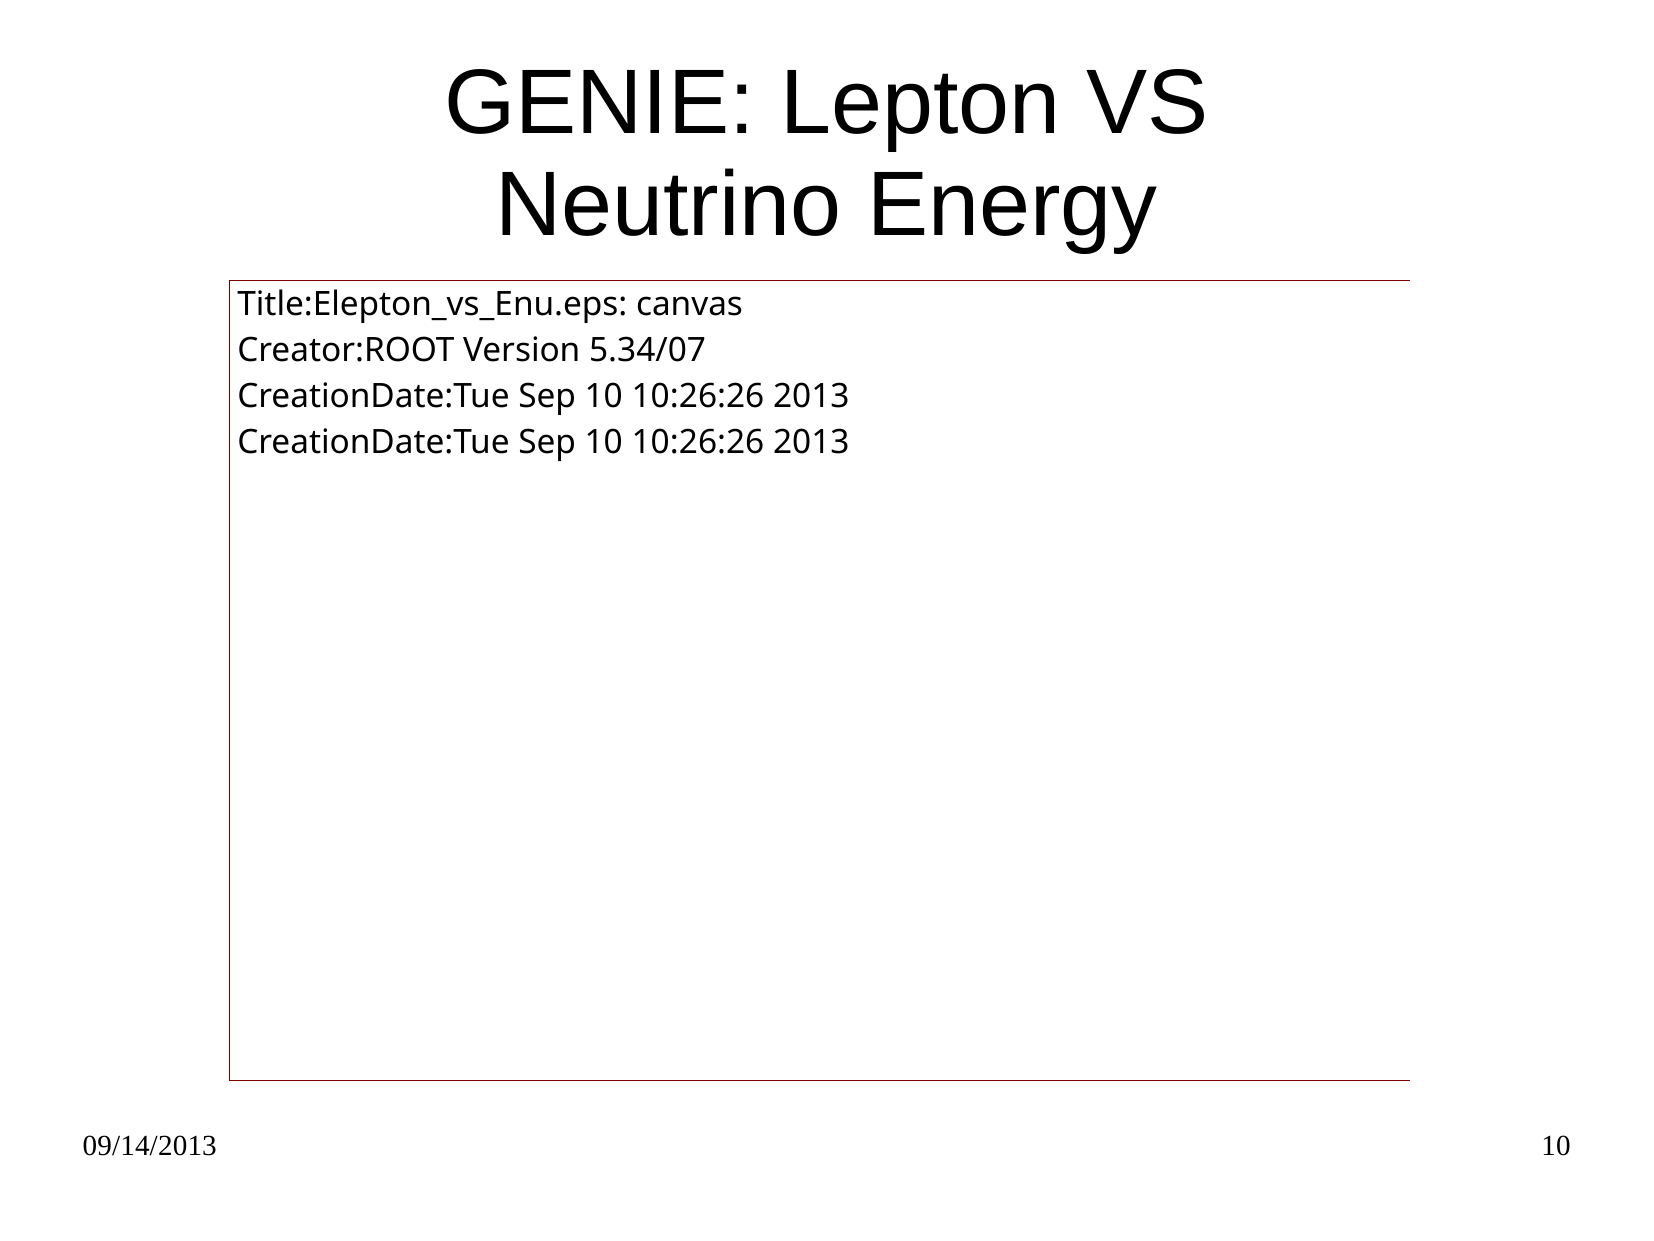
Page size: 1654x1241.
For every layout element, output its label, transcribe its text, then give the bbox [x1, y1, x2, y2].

picture [226, 277, 1411, 1081]
title GENIE: Lepton VS Neutrino Energy [82, 49, 1571, 257]
